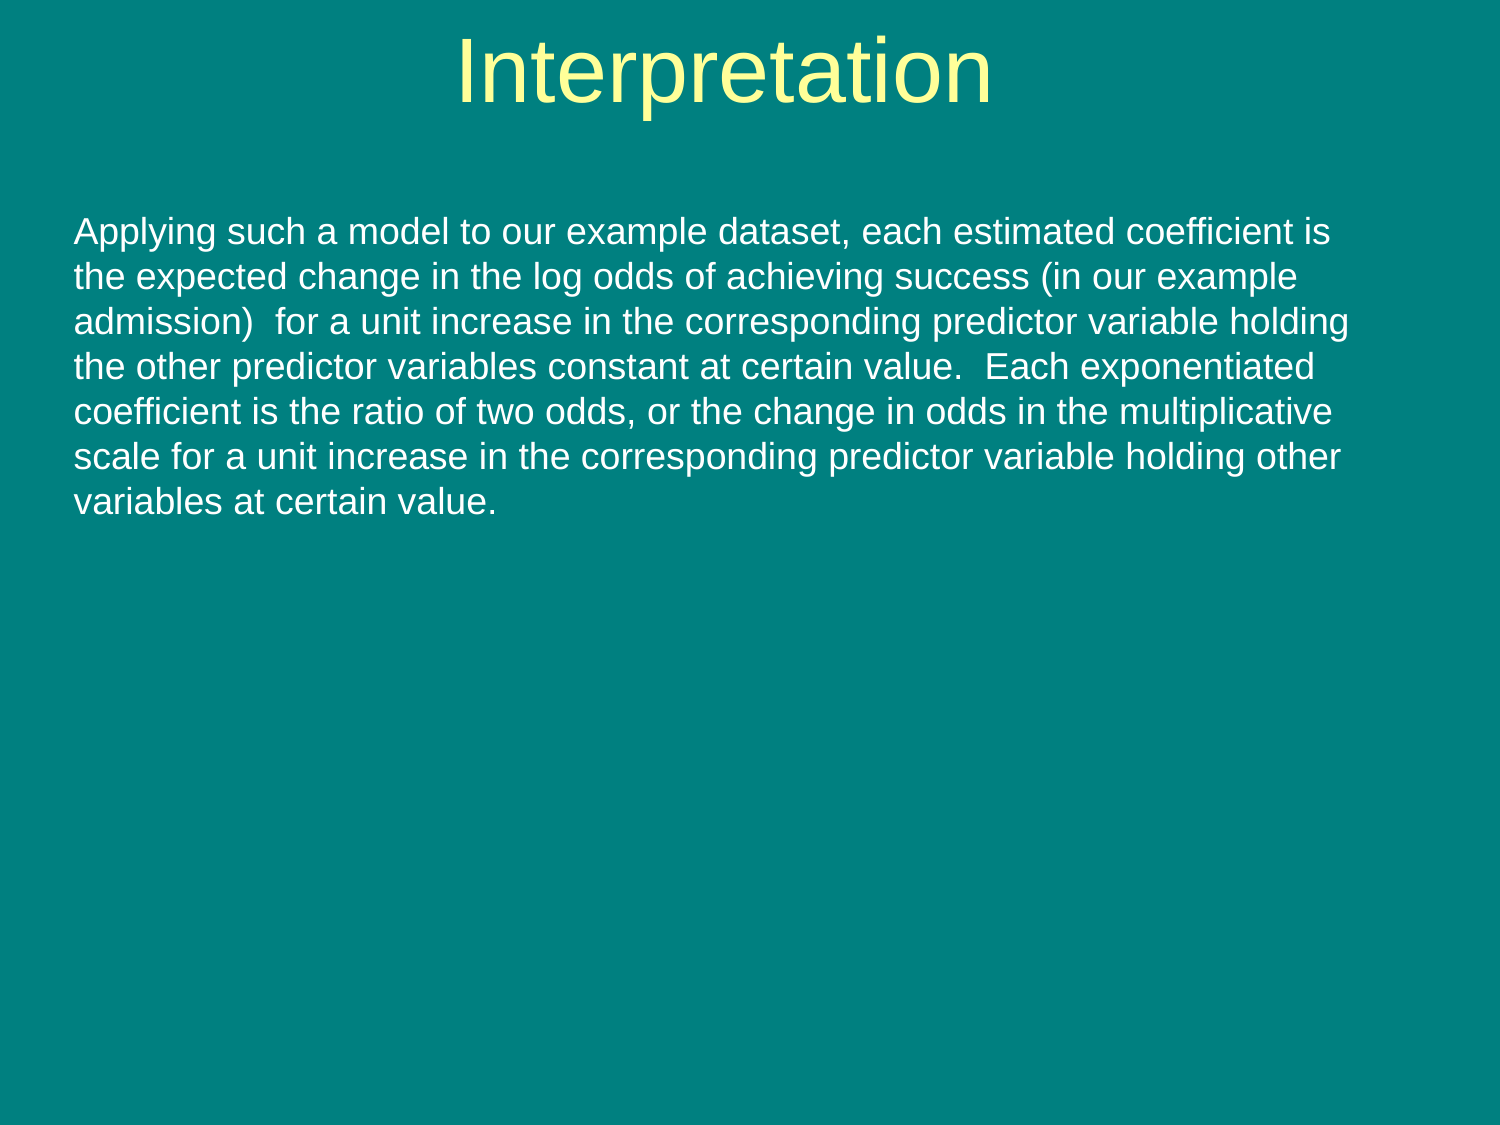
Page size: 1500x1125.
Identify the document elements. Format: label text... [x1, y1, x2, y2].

text_box Interpretation [62, 3, 1413, 192]
text_box Applying such a model to our example dataset, each estimated coefficient is the expected change in the log odds of achieving success (in our example admission) for a unit increase in the corresponding predictor variable holding the other predictor variables constant at certain value. Each exponentiated coefficient is the ratio of two odds, or the change in odds in the multiplicative scale for a unit increase in the corresponding predictor variable holding other variables at certain value. [58, 199, 1384, 530]
